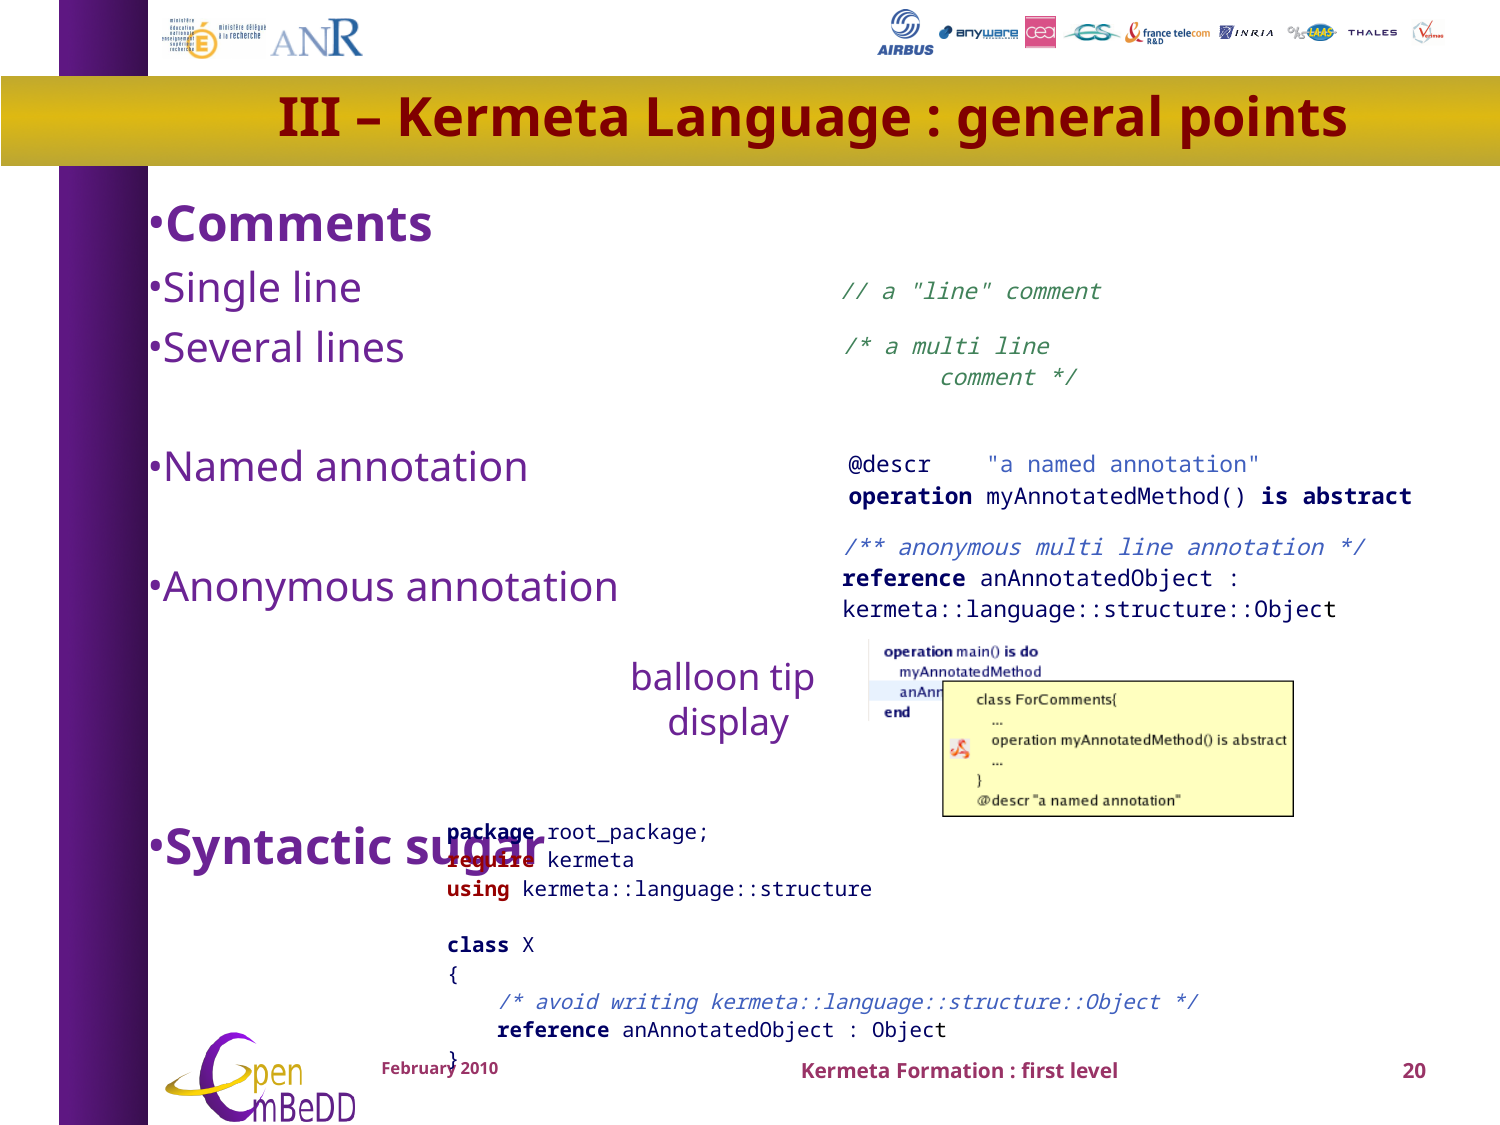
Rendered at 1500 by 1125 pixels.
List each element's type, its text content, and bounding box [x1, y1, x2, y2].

title III – Kermeta Language : general points [147, 82, 1481, 148]
text_box @descr "a named annotation" operation myAnnotatedMethod() is abstract [833, 448, 1453, 511]
text_box package root_package; require kermeta using kermeta::language::structure class X { /* avoid writing kermeta::language::structure::Object */ reference anAnnotatedObject : Object } [432, 842, 1351, 1048]
text_box Kermeta Formation : first level [531, 1049, 1387, 1101]
text_box // a "line" comment [824, 272, 1281, 311]
list Comments Single line Several lines Named annotation Anonymous annotation balloon tip display Syntactic sugar [147, 191, 875, 845]
picture [868, 639, 1294, 818]
text_box [1387, 1049, 1482, 1101]
text_box /** anonymous multi line annotation */ reference anAnnotatedObject : kermeta::language::structure::Object [827, 535, 1481, 621]
text_box February 2010 [366, 1049, 531, 1101]
text_box /* a multi line comment */ [827, 330, 1345, 392]
